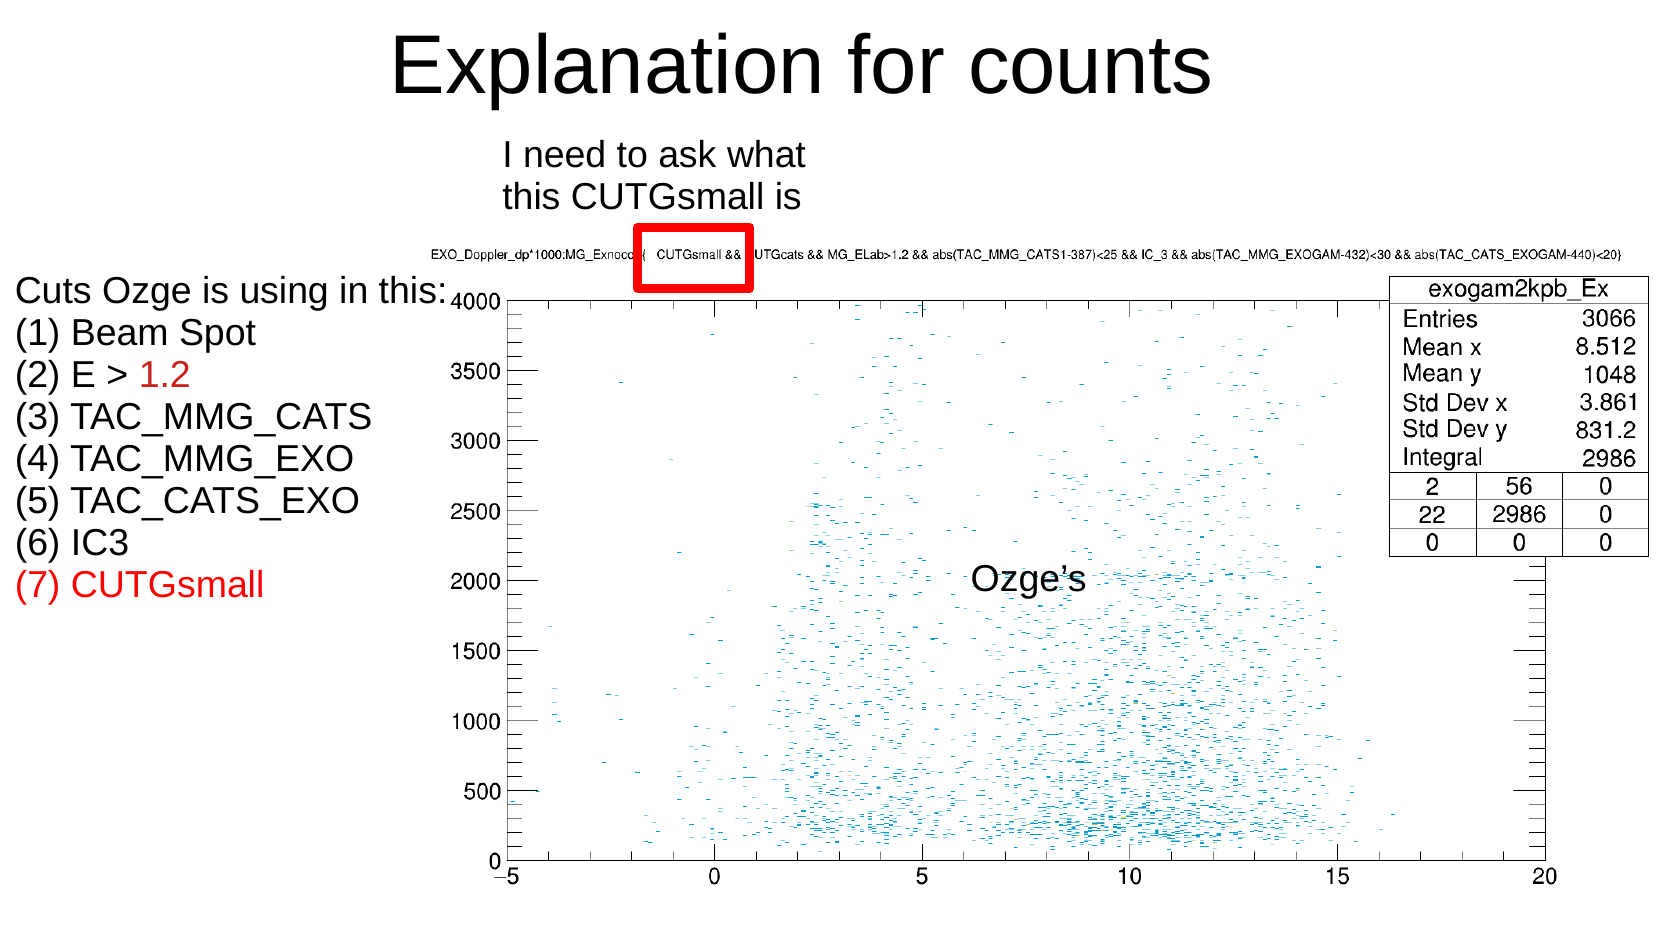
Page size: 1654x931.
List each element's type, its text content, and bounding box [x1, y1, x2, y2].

picture [642, 238, 745, 284]
text_box Cuts Ozge is using in this: (1) Beam Spot (2) E > 1.2 (3) TAC_MMG_CATS (4) TAC_MMG_EXO (5) TAC_CATS_EXO (6) IC3 (7) CUTGsmall [0, 262, 488, 614]
text_box Explanation for counts [375, 10, 1238, 212]
text_box I need to ask what this CUTGsmall is [487, 126, 1654, 226]
picture [406, 238, 1651, 917]
